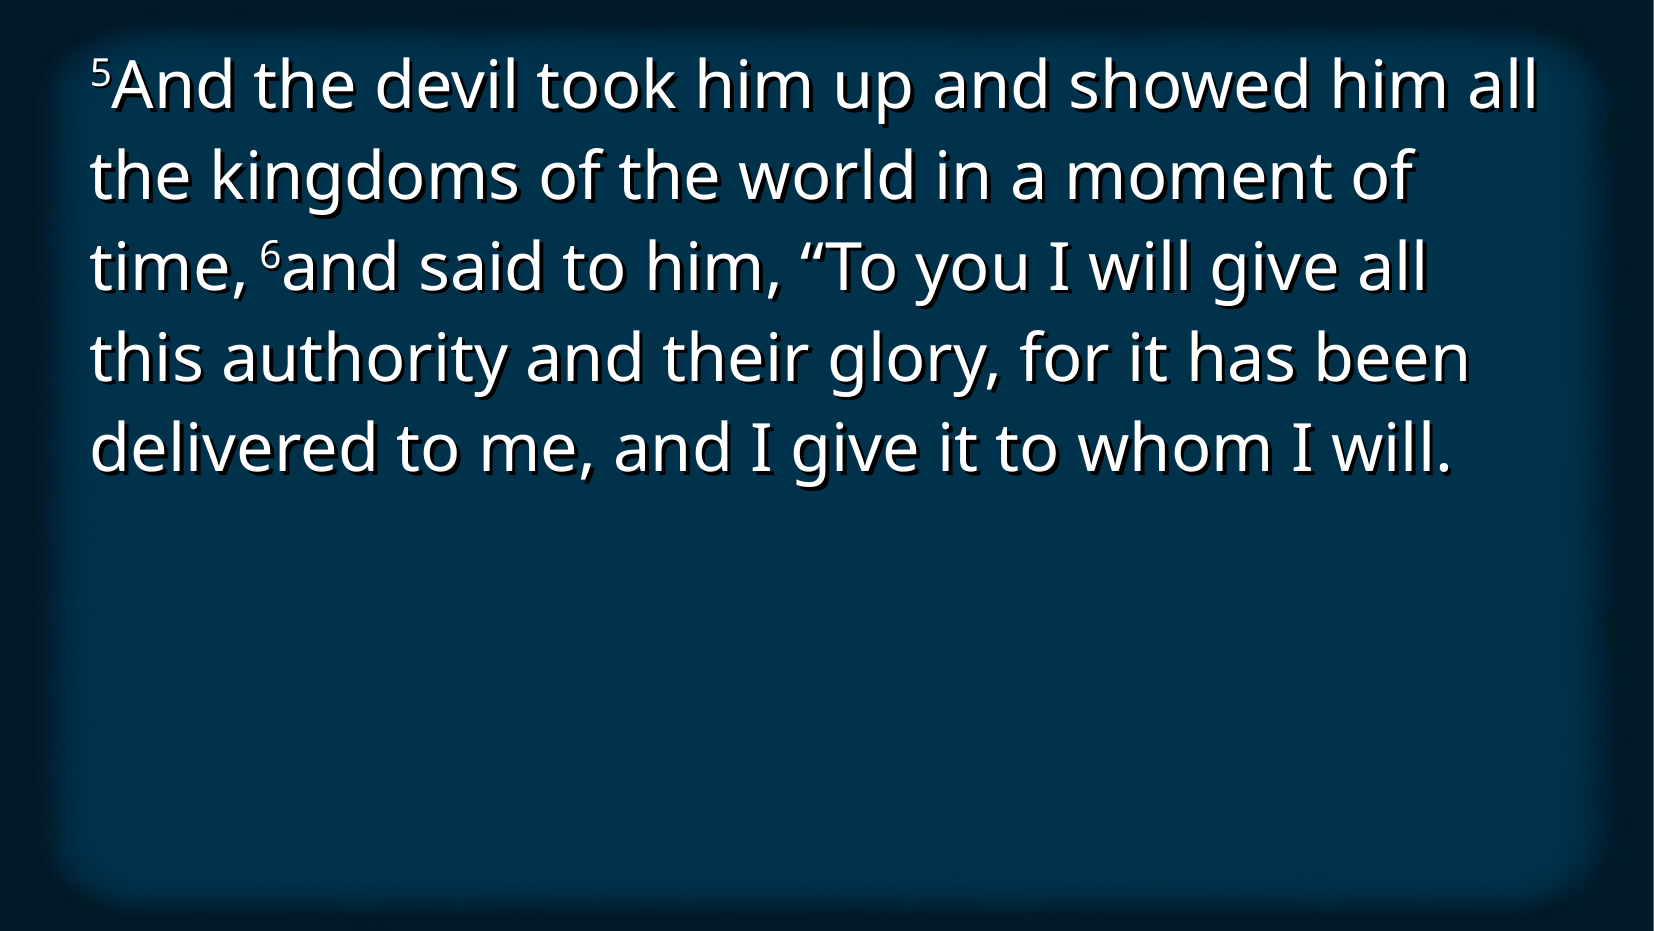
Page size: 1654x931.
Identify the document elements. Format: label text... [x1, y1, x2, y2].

picture [0, 0, 1654, 931]
text_box 5And the devil took him up and showed him all the kingdoms of the world in a moment of time, 6and said to him, “To you I will give all this authority and their glory, for it has been delivered to me, and I give it to whom I will. [75, 30, 1576, 489]
